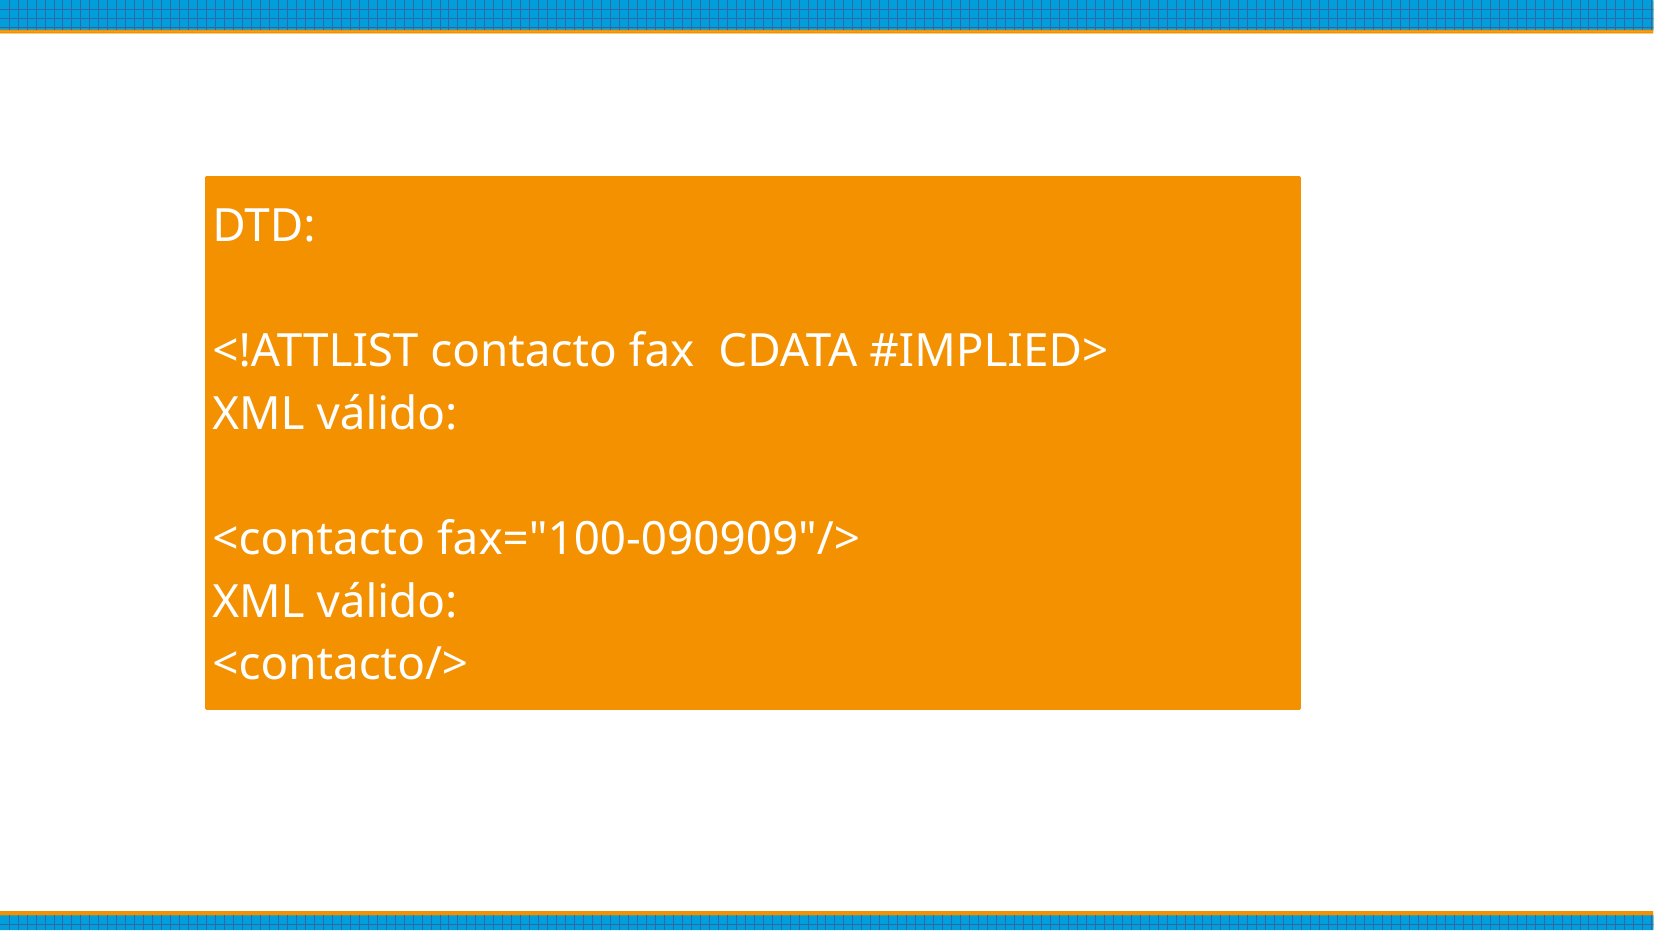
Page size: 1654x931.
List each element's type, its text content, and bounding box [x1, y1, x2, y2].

text_box DTD: <!ATTLIST contacto fax CDATA #IMPLIED> XML válido: <contacto fax="100-090909"/> XML válido: <contacto/> [206, 177, 1300, 709]
